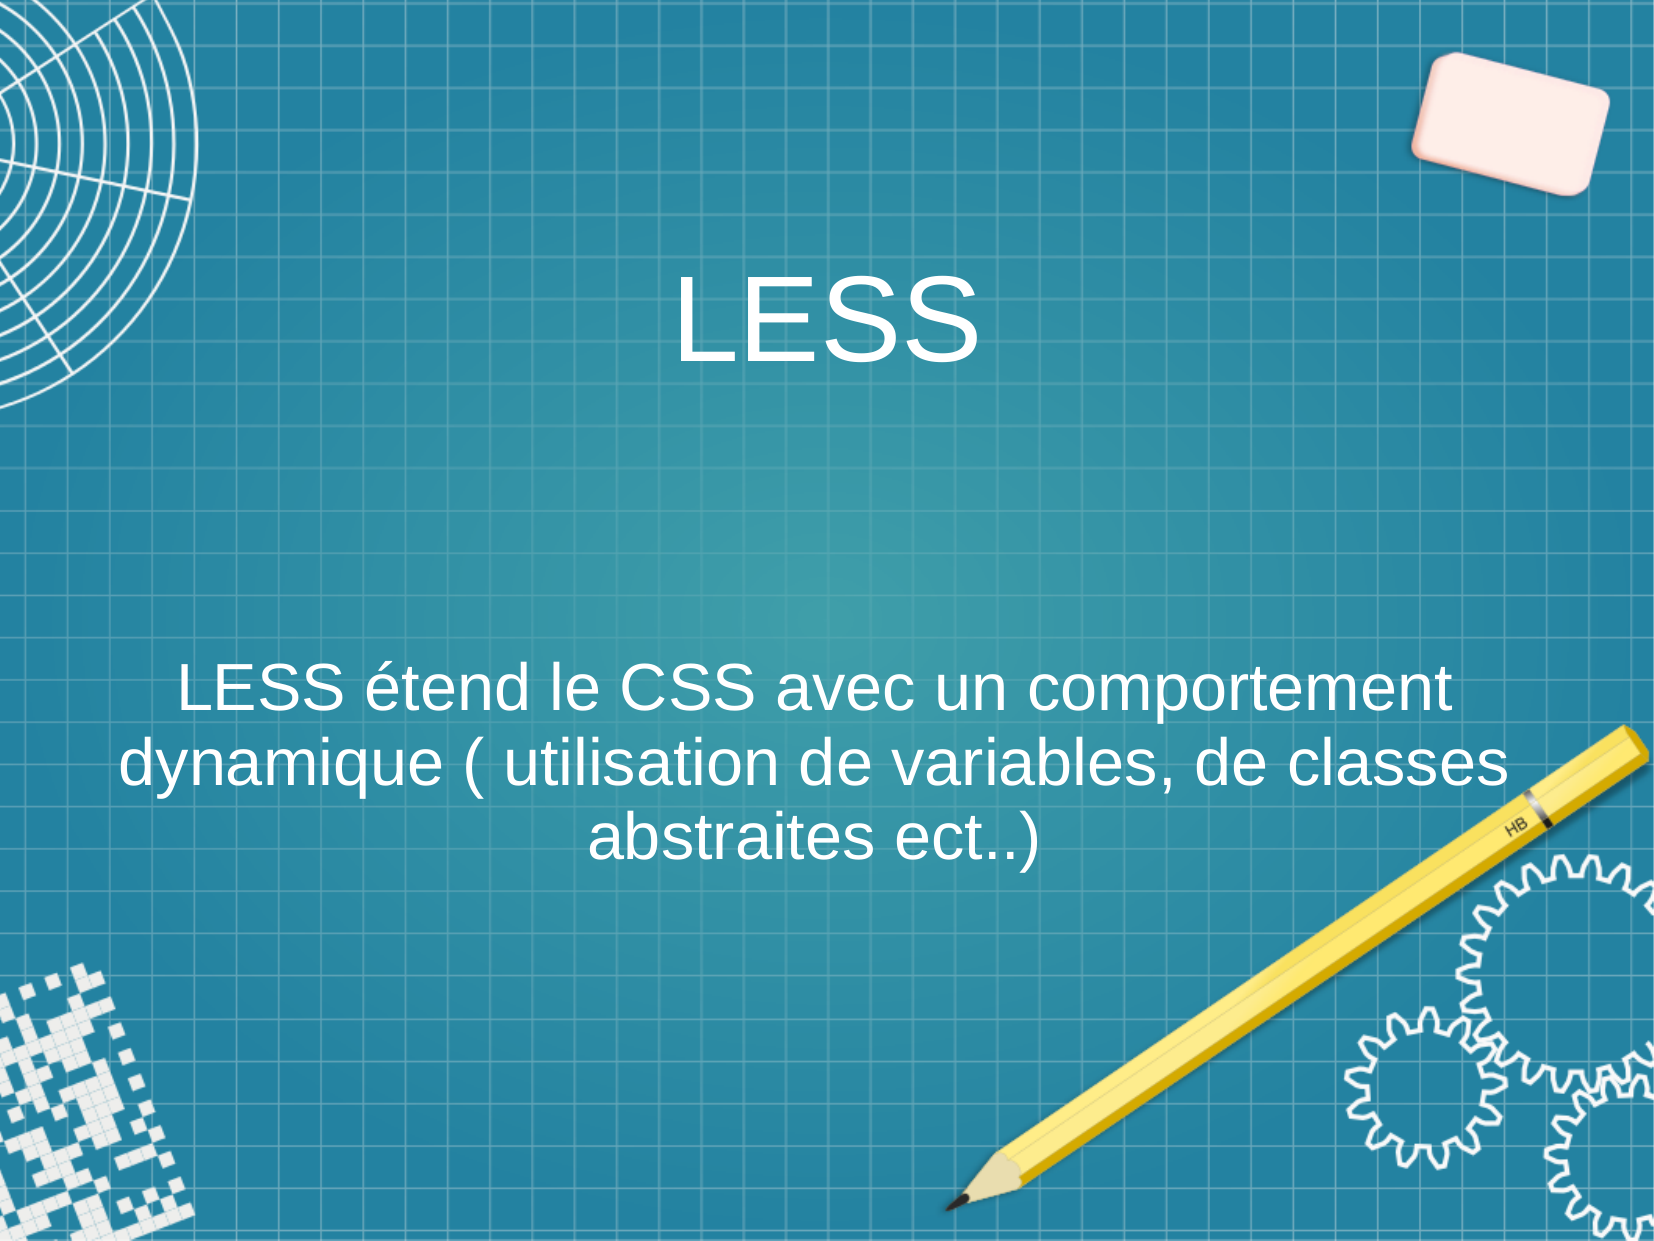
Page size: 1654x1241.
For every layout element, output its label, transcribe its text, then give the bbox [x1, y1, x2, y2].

subtitle LESS étend le CSS avec un comportement dynamique ( utilisation de variables, de classes abstraites ect..) [70, 460, 1559, 1063]
title LESS [82, 177, 1571, 461]
picture [0, 0, 1654, 1241]
